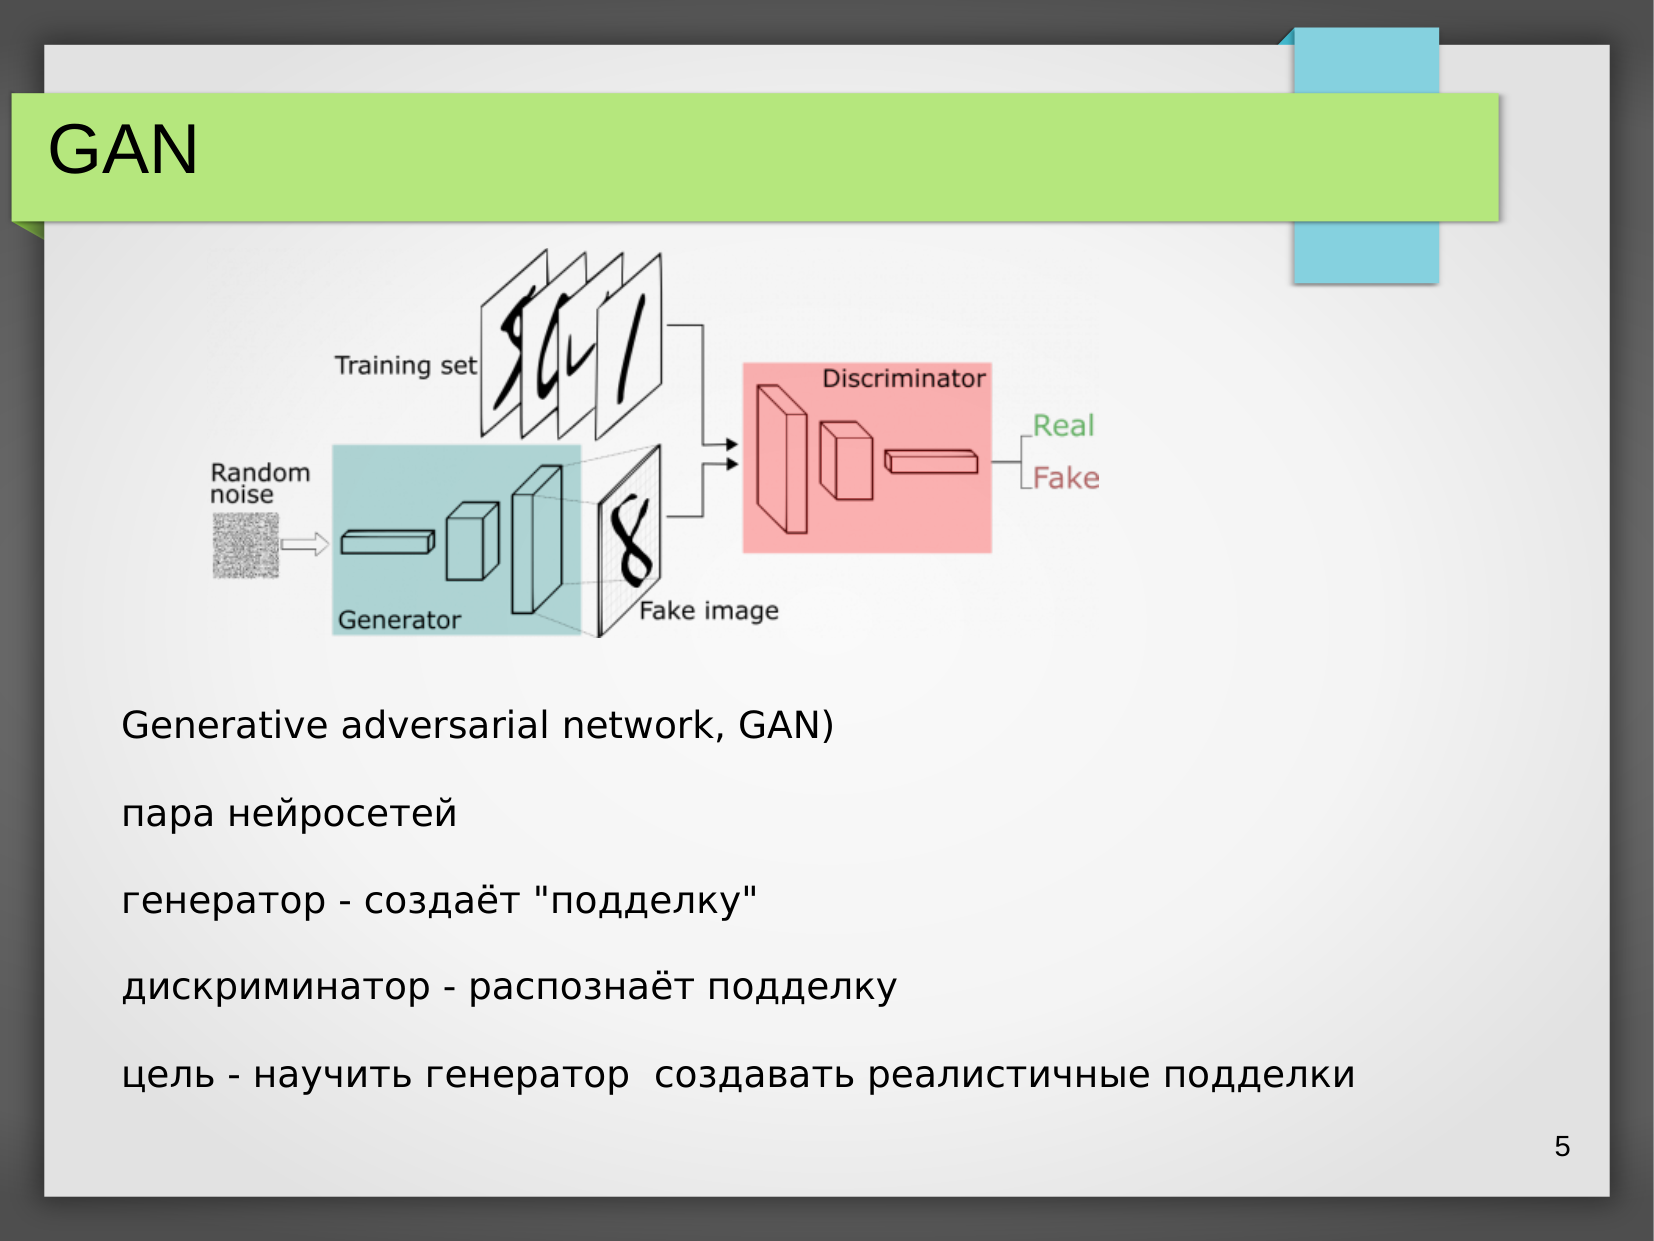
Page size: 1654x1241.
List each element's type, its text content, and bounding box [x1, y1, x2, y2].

picture [0, 0, 1654, 1241]
text_box Generative adversarial network, GAN) пара нейросетей генератор - создаёт "подделку" дискриминатор - распознаёт подделку цель - научить генератор создавать реалистичные подделки [106, 696, 1512, 1104]
title GAN [47, 109, 1501, 189]
